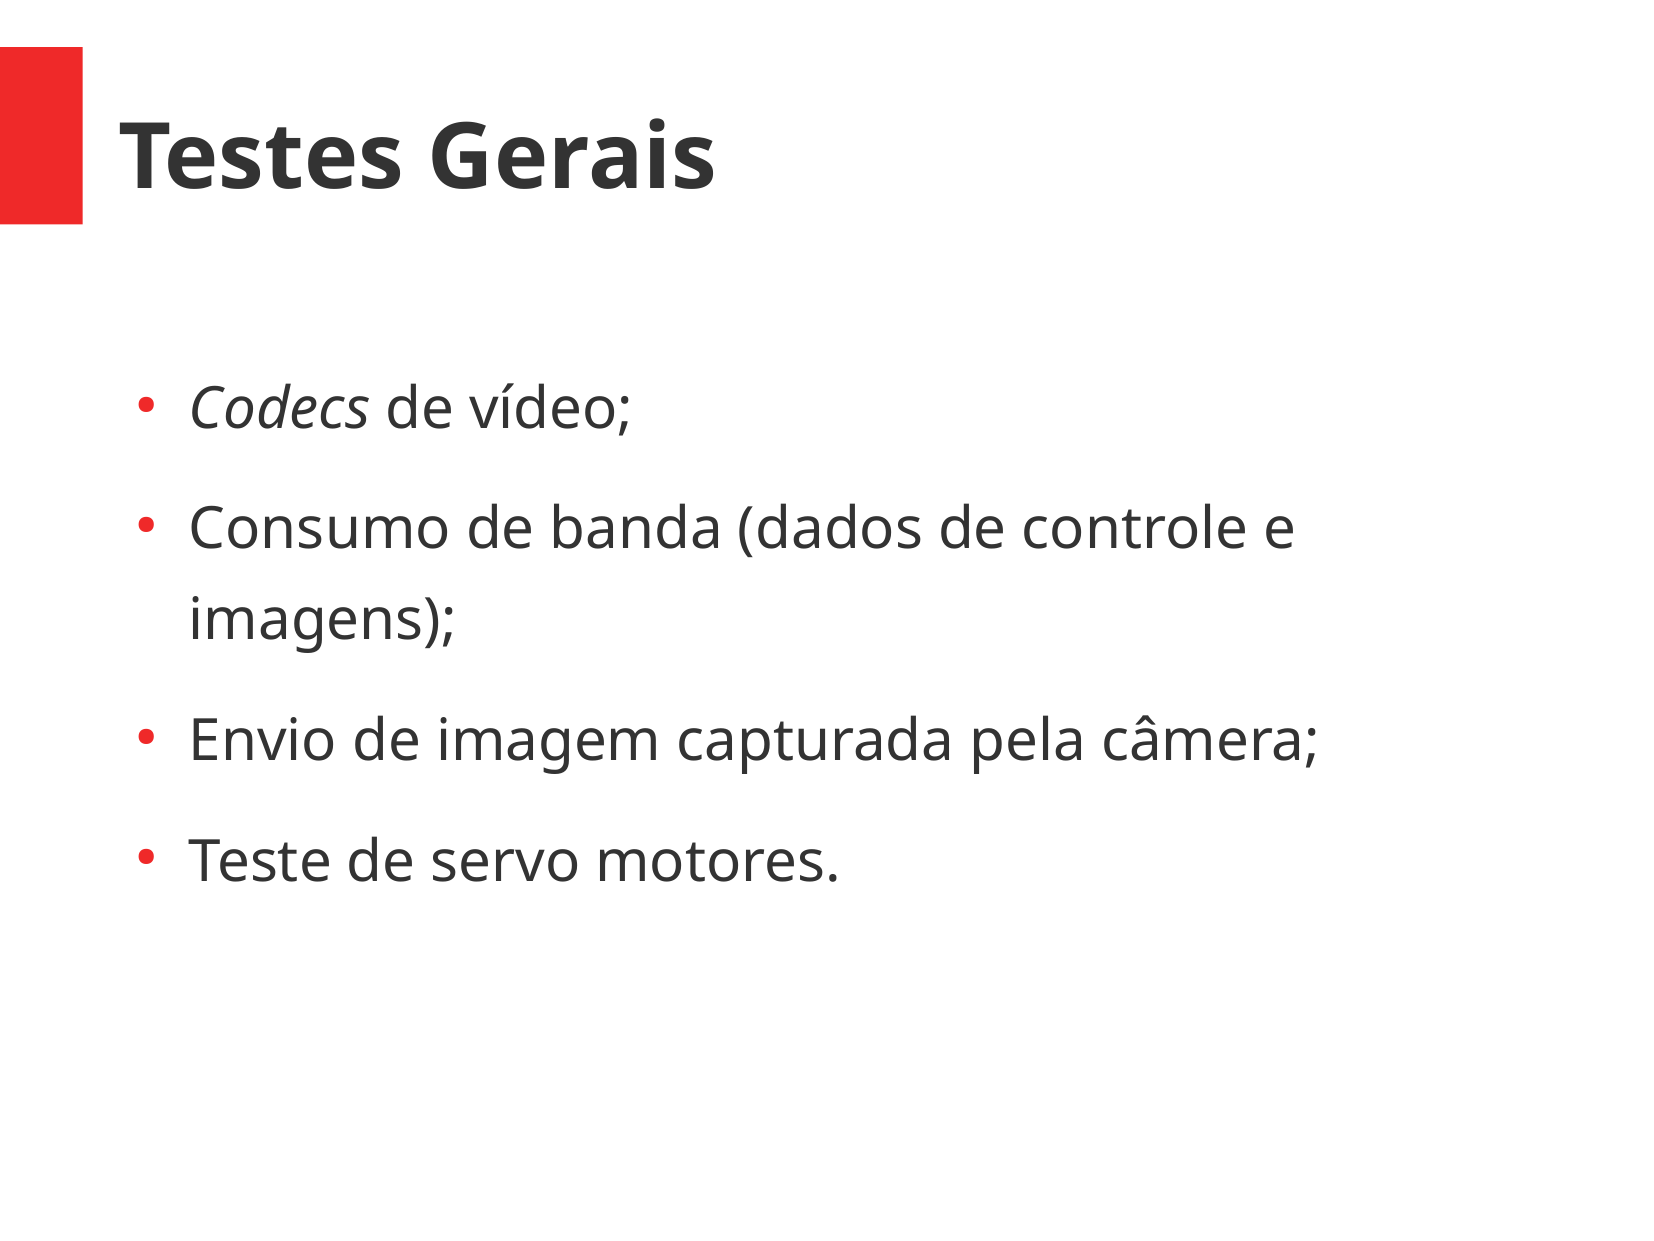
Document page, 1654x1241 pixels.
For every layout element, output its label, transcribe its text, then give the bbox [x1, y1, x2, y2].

title Testes Gerais [118, 49, 1571, 257]
list Codecs de vídeo; Consumo de banda (dados de controle e imagens); Envio de imagem capturada pela câmera; Teste de servo motores. [118, 354, 1536, 1074]
